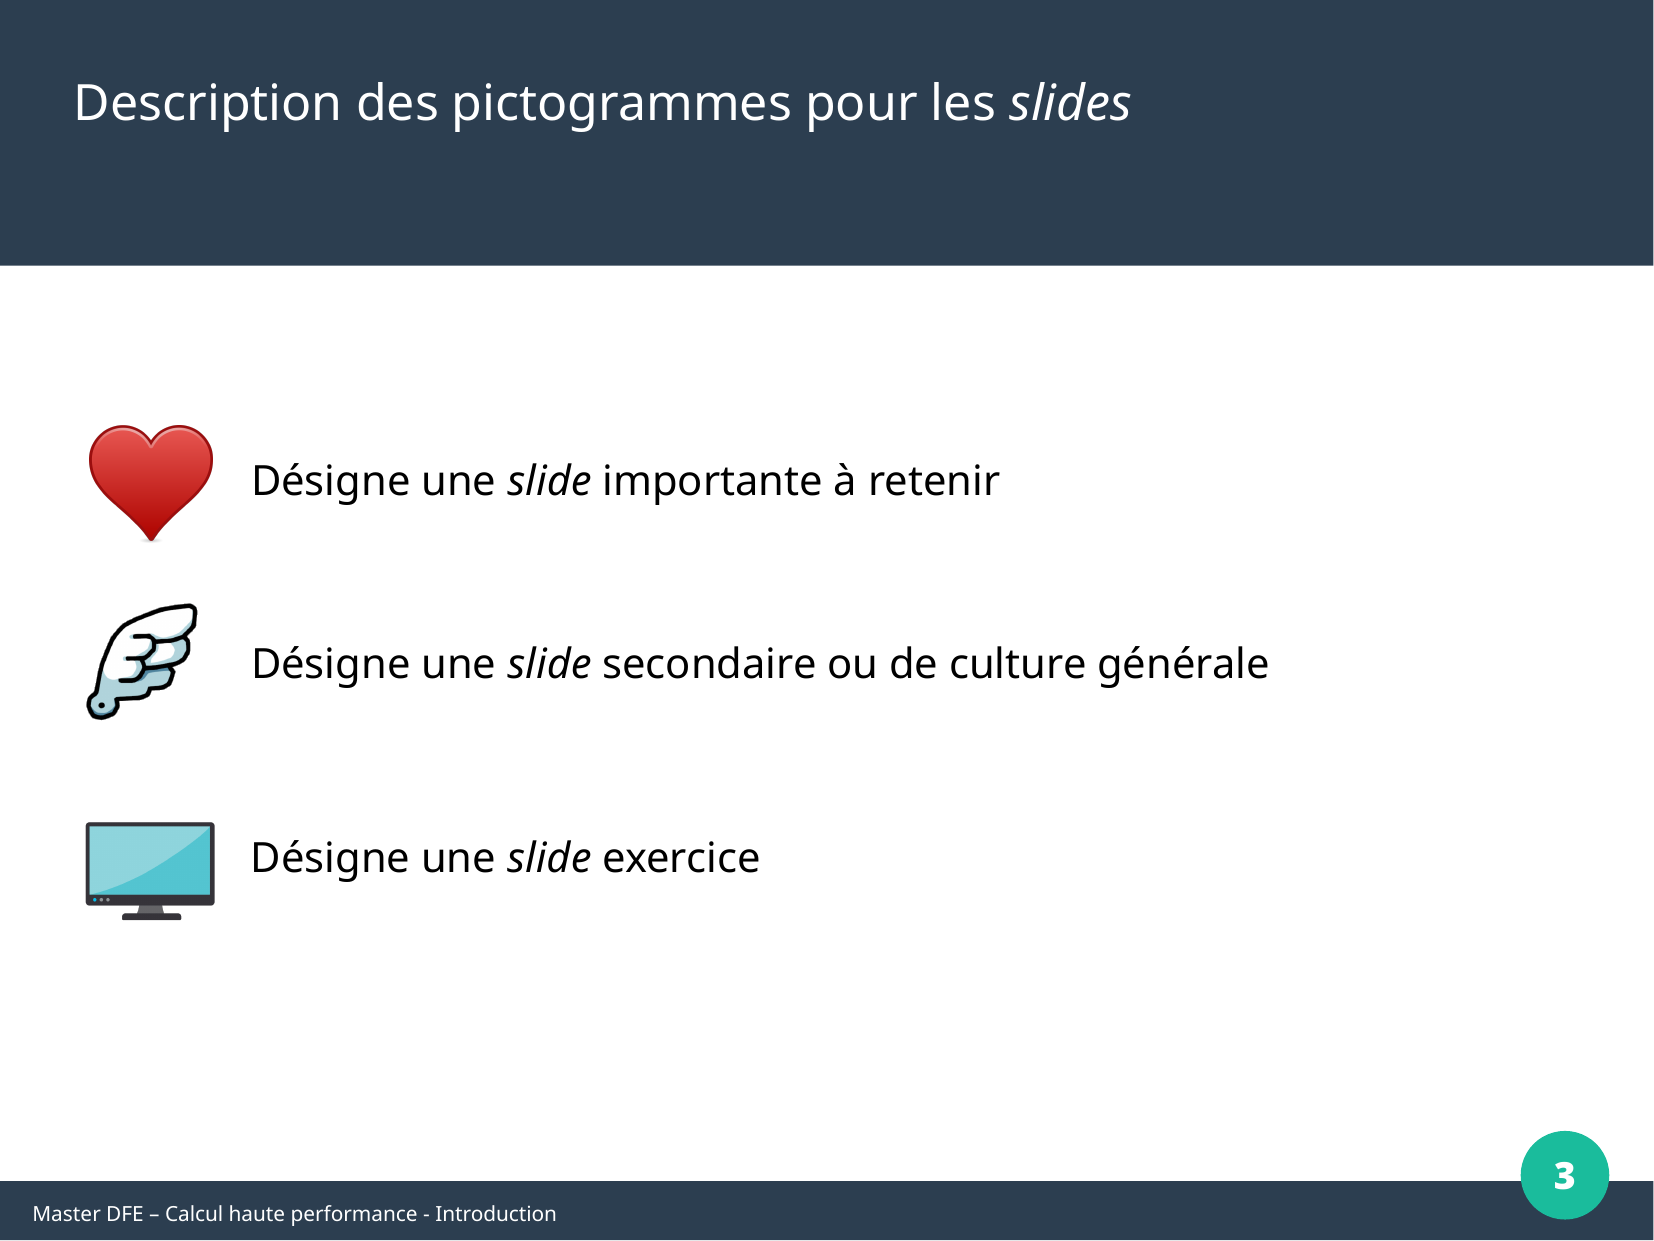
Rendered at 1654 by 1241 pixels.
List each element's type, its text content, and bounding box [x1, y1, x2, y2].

picture [89, 425, 213, 544]
text_box Désigne une slide importante à retenir [236, 442, 1300, 532]
picture [76, 797, 224, 945]
picture [83, 602, 201, 721]
text_box Description des pictogrammes pour les slides [59, 59, 1477, 142]
text_box Master DFE – Calcul haute performance - Introduction [17, 1191, 1436, 1235]
text_box Désigne une slide exercice [236, 820, 1300, 910]
text_box Désigne une slide secondaire ou de culture générale [236, 625, 1654, 698]
